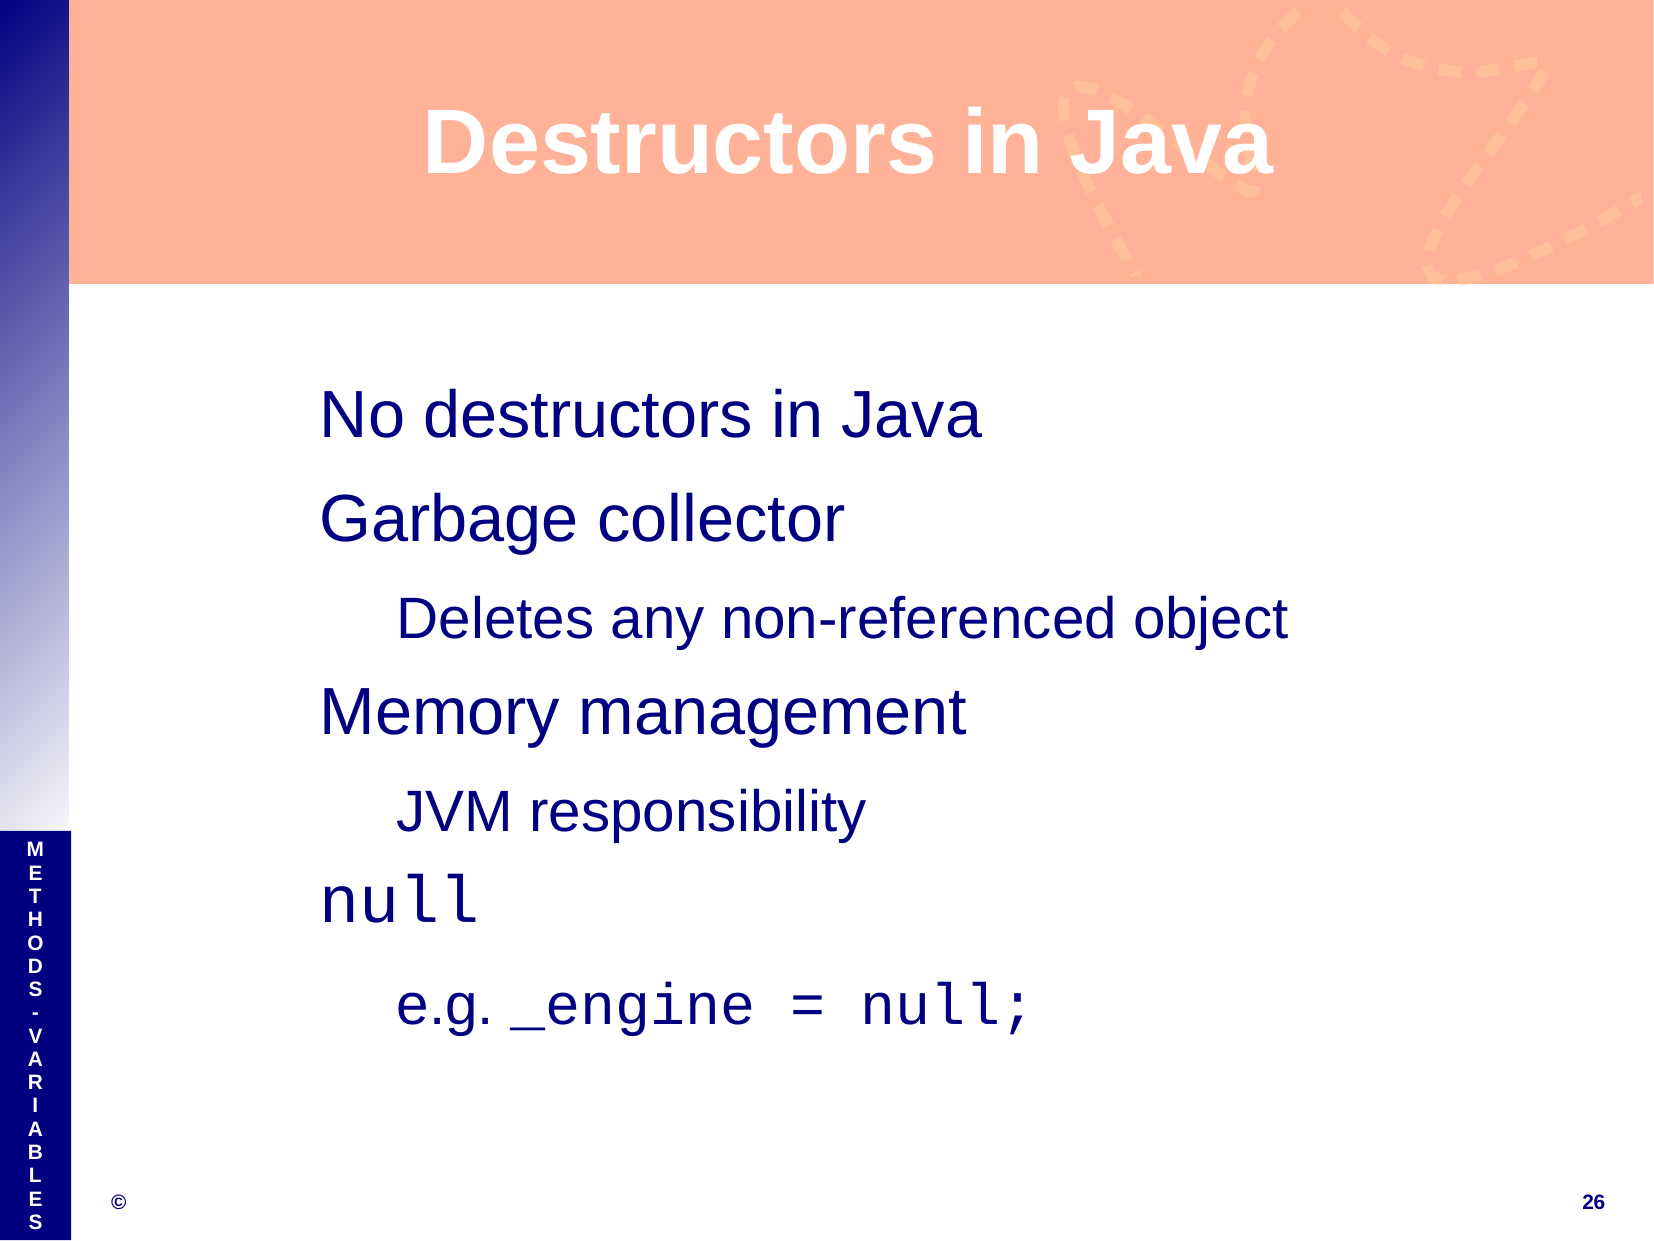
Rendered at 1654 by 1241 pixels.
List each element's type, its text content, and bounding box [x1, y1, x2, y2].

text_box M E T H O D S - V A R I A B L E S [0, 830, 71, 1241]
title Destructors in Java [106, 37, 1617, 246]
list No destructors in Java Garbage collector Deletes any non-referenced object Memory management JVM responsibility null e.g. _engine = null; [302, 377, 1369, 1043]
